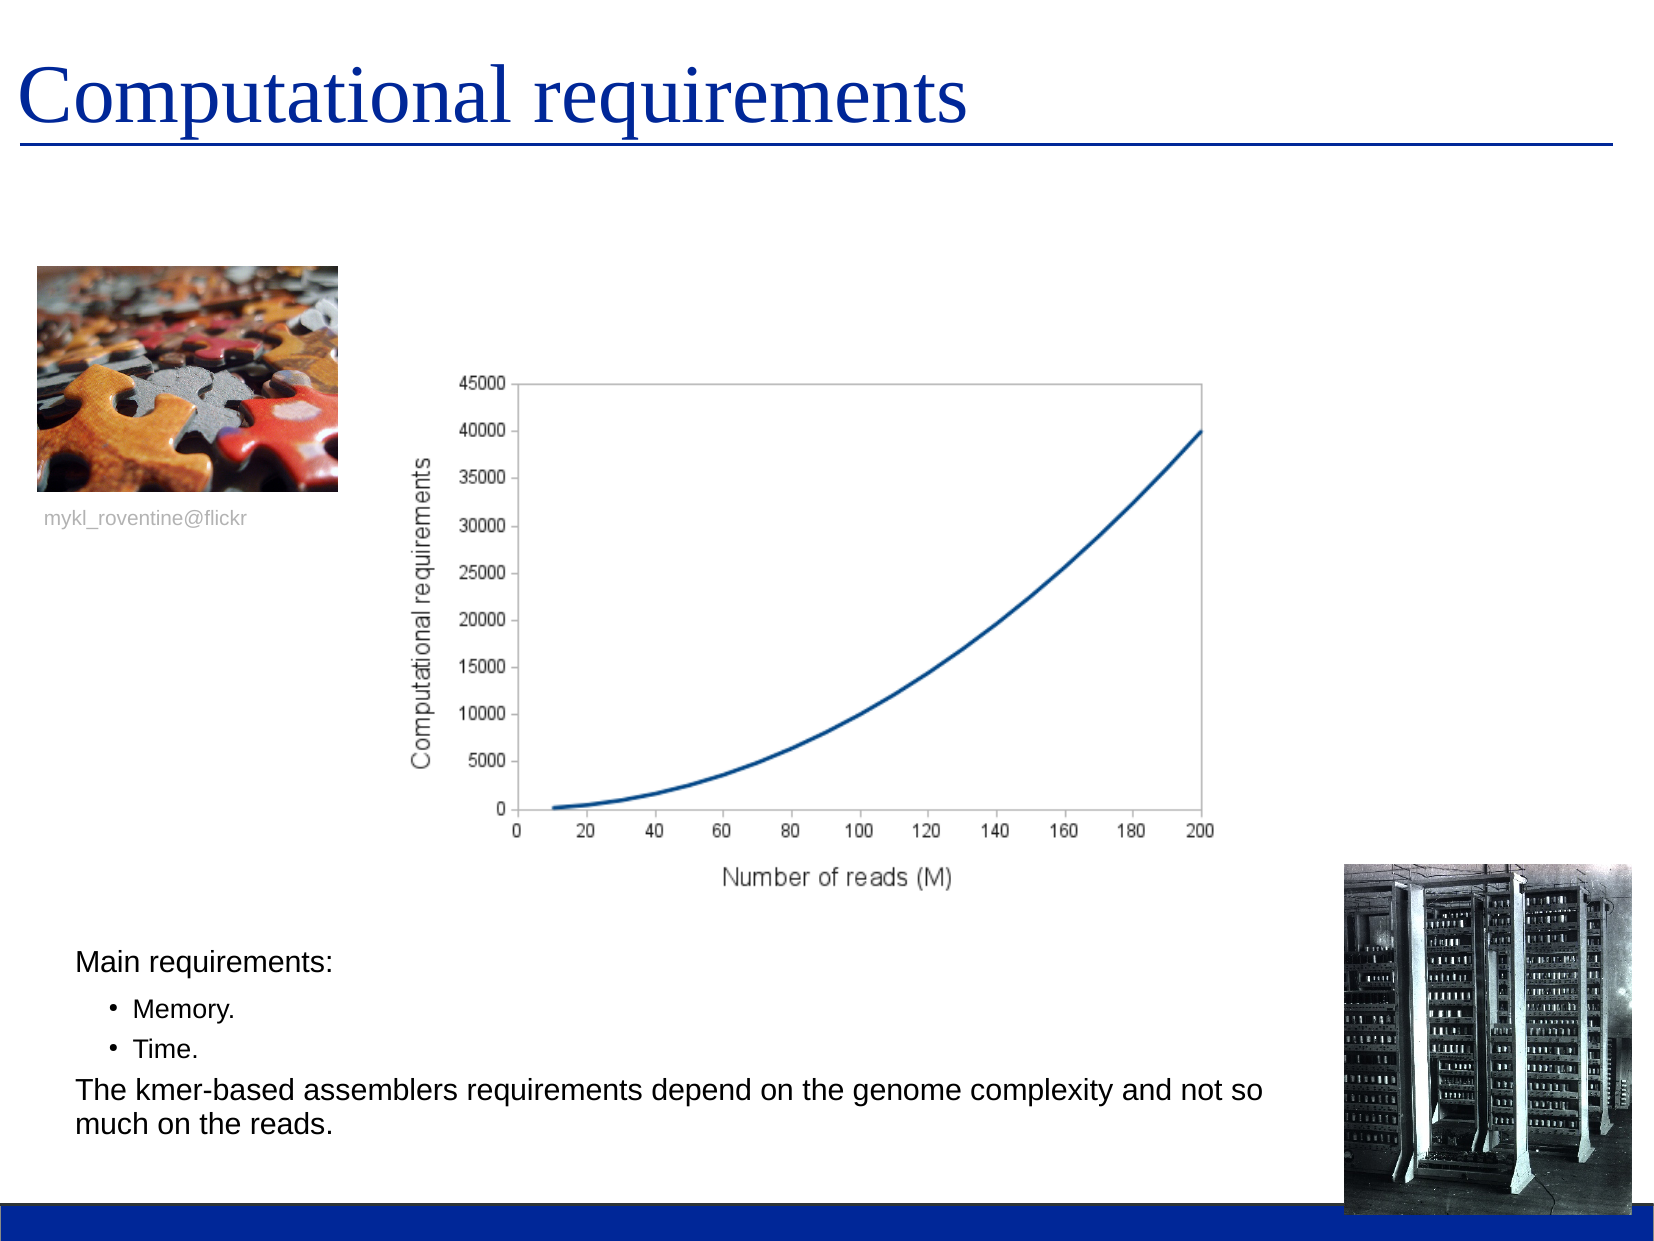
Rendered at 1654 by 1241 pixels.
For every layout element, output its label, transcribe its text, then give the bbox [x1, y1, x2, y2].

picture [402, 365, 1220, 905]
text_box mykl_roventine@flickr [29, 499, 263, 538]
list Main requirements: Memory. Time. The kmer-based assemblers requirements depend on the genome complexity and not so much on the reads. [75, 945, 1276, 1143]
picture [37, 266, 338, 492]
title Computational requirements [17, 0, 1589, 198]
picture [1344, 864, 1632, 1215]
